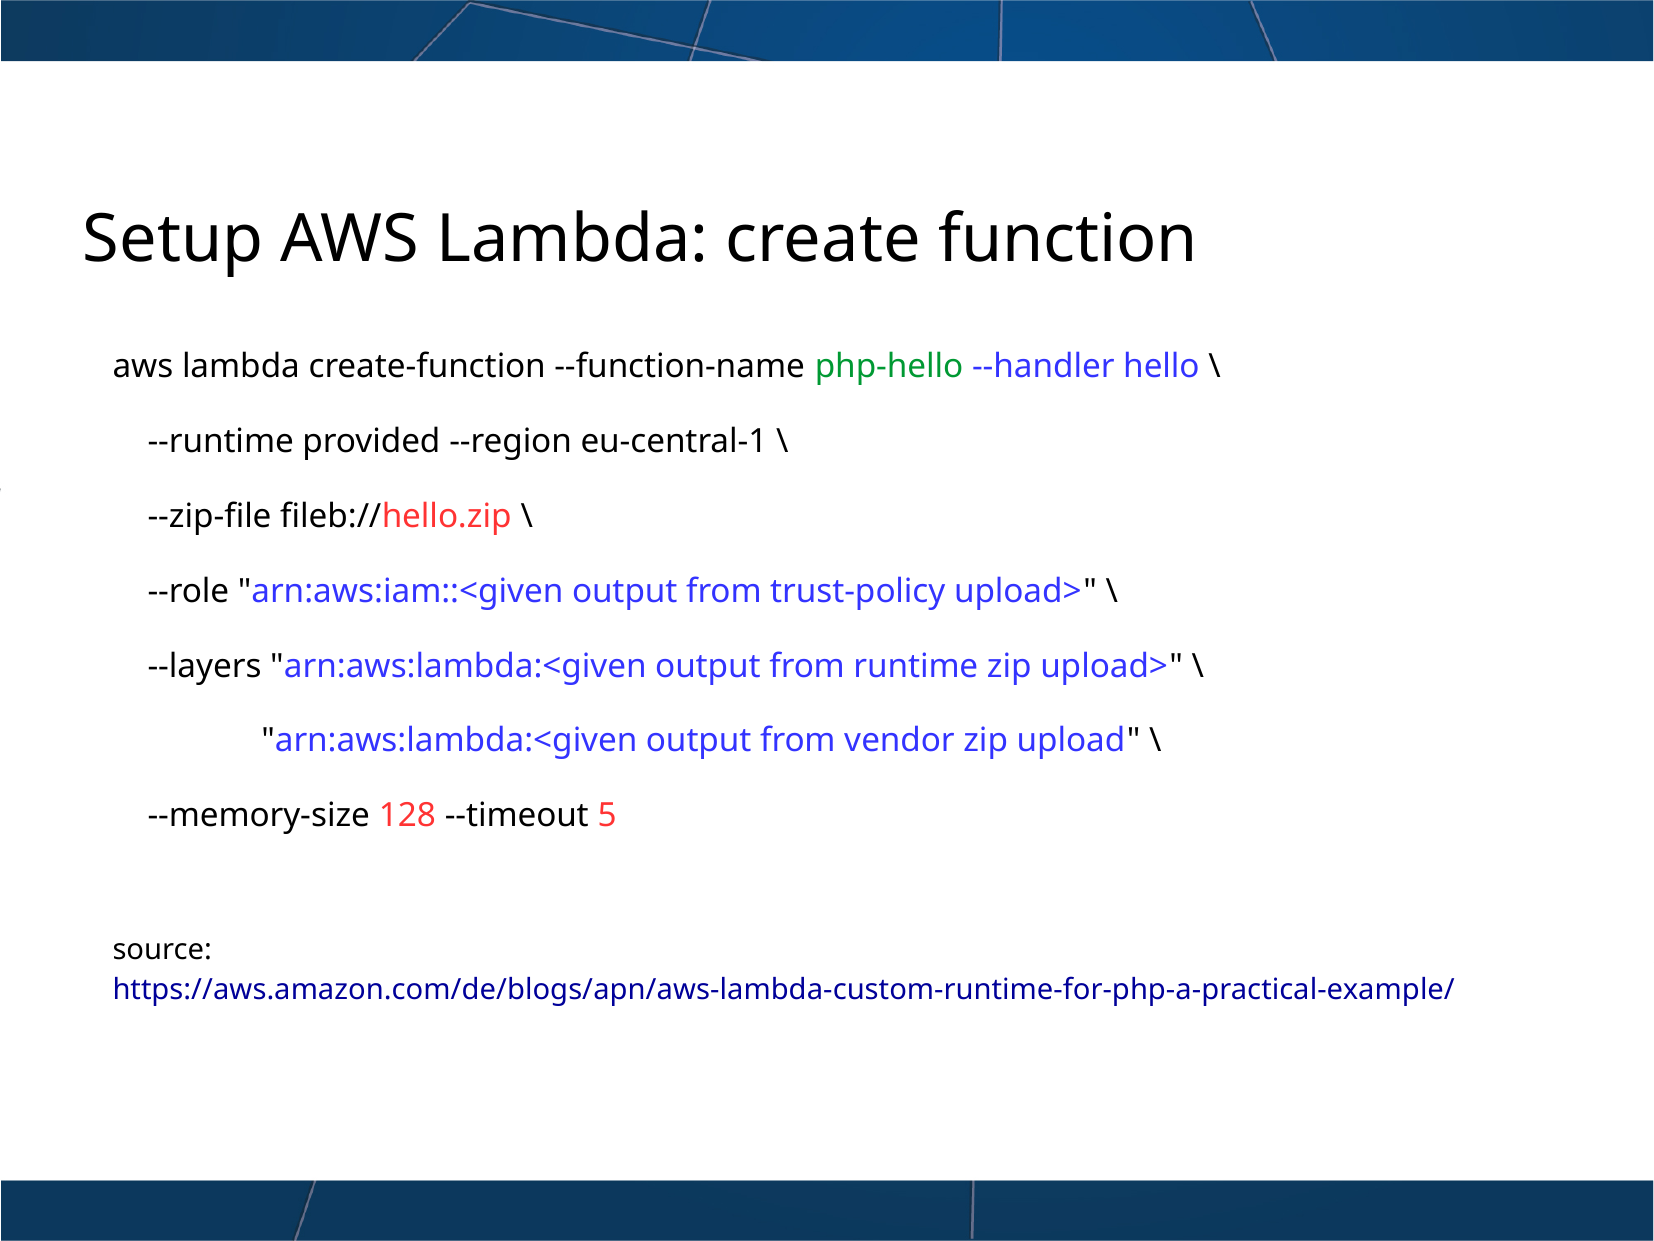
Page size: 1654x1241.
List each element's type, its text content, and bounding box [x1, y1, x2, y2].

list aws lambda create-function --function-name php-hello --handler hello \ --runtime provided --region eu-central-1 \ --zip-file fileb://hello.zip \ --role "arn:aws:iam::<given output from trust-policy upload>" \ --layers "arn:aws:lambda:<given output from runtime zip upload>" \ "arn:aws:lambda:<given output from vendor zip upload" \ --memory-size 128 --timeout 5 source: https://aws.amazon.com/de/blogs/apn/aws-lambda-custom-runtime-for-php-a-practical-example/ [112, 342, 1613, 1151]
title Setup AWS Lambda: create function [82, 139, 1571, 332]
picture [0, 0, 1654, 1241]
